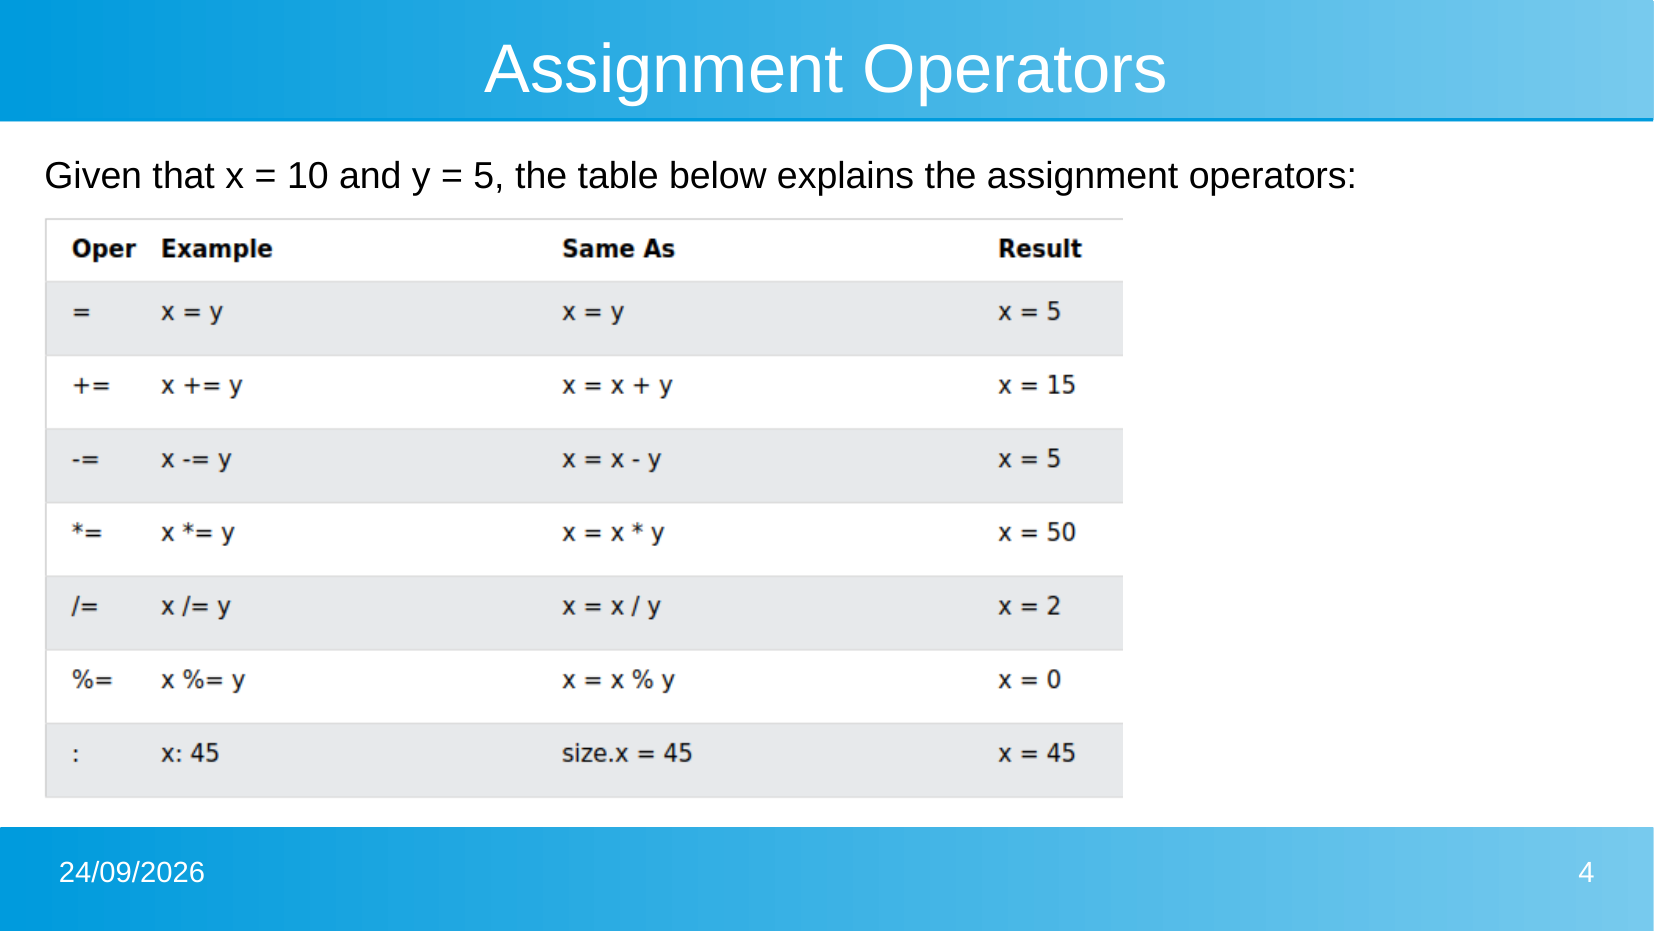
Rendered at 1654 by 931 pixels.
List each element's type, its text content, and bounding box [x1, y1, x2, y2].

picture [36, 206, 1123, 806]
text_box Given that x = 10 and y = 5, the table below explains the assignment operators: [29, 147, 1477, 247]
title Assignment Operators [59, 29, 1595, 108]
